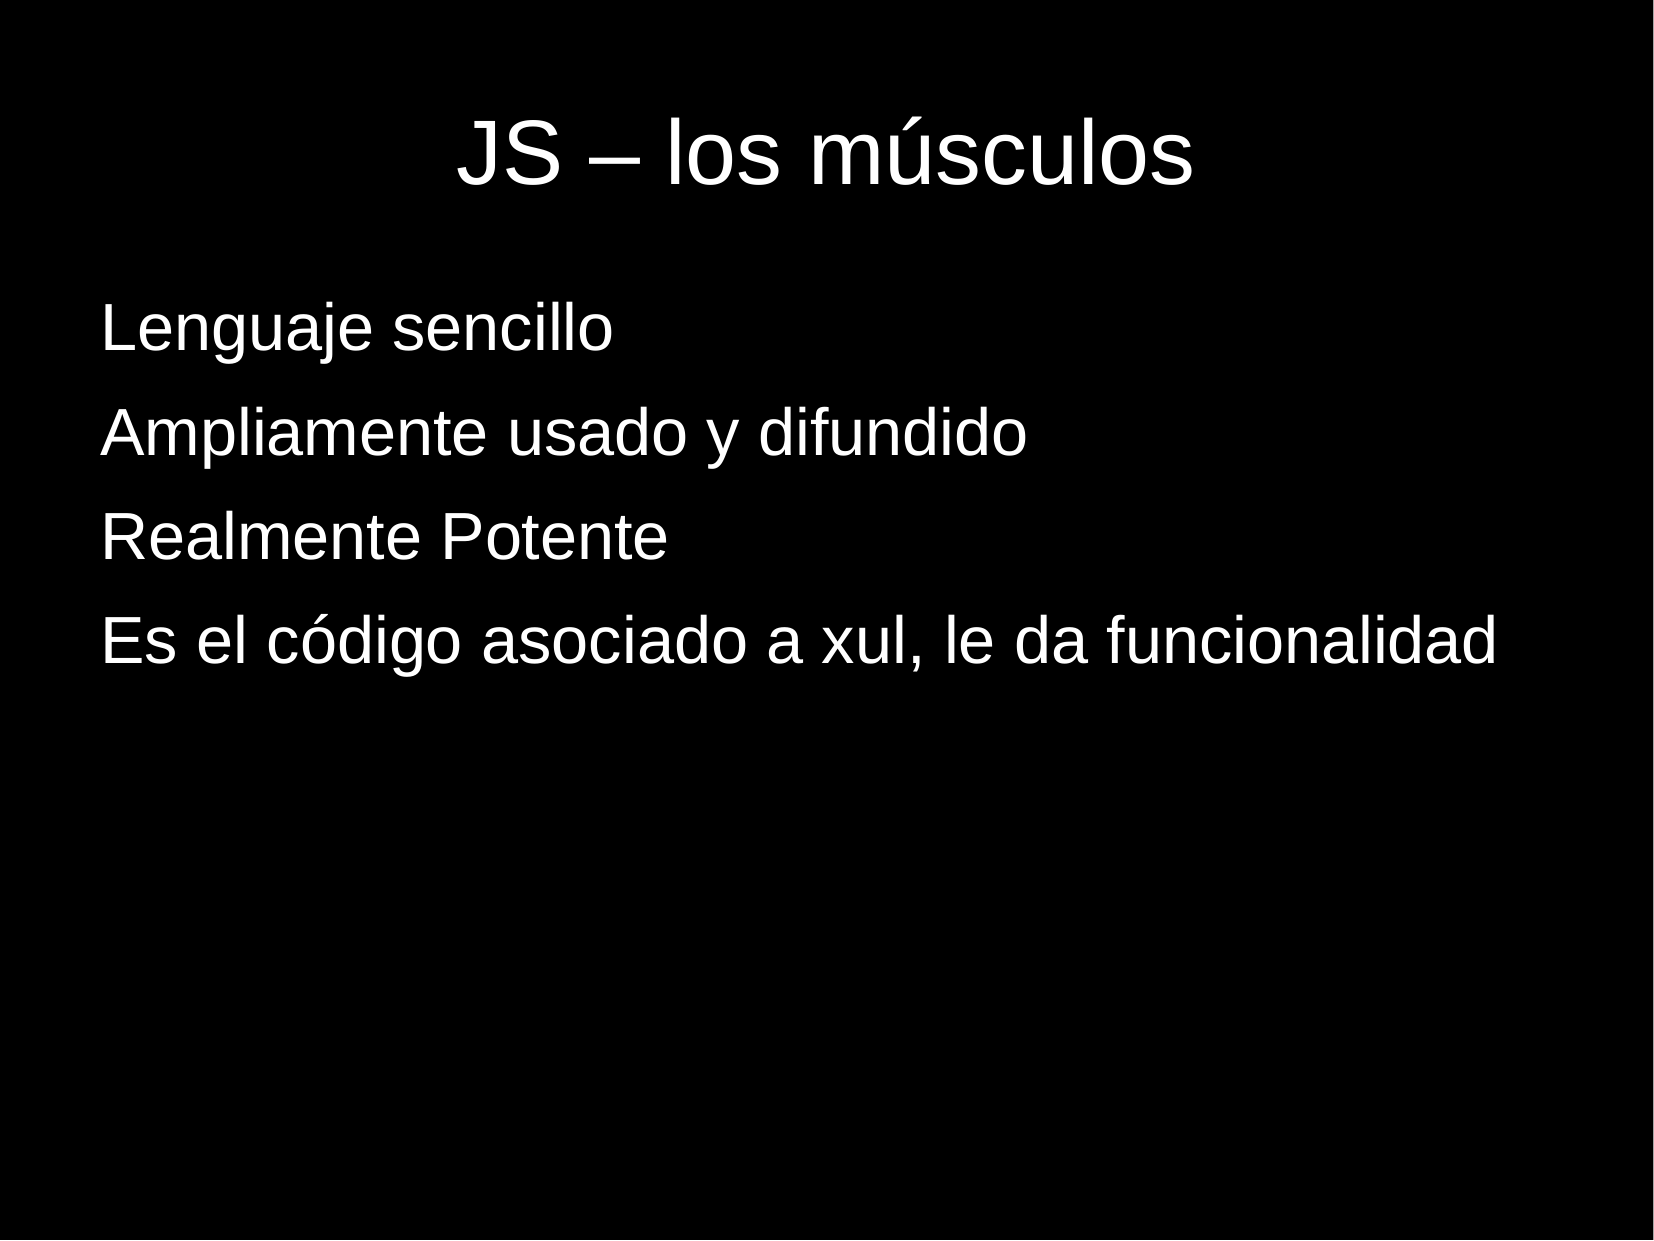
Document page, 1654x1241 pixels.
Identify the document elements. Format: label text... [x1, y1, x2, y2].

title JS – los músculos [82, 49, 1571, 257]
list Lenguaje sencillo Ampliamente usado y difundido Realmente Potente Es el código asociado a xul, le da funcionalidad [82, 290, 1571, 1109]
